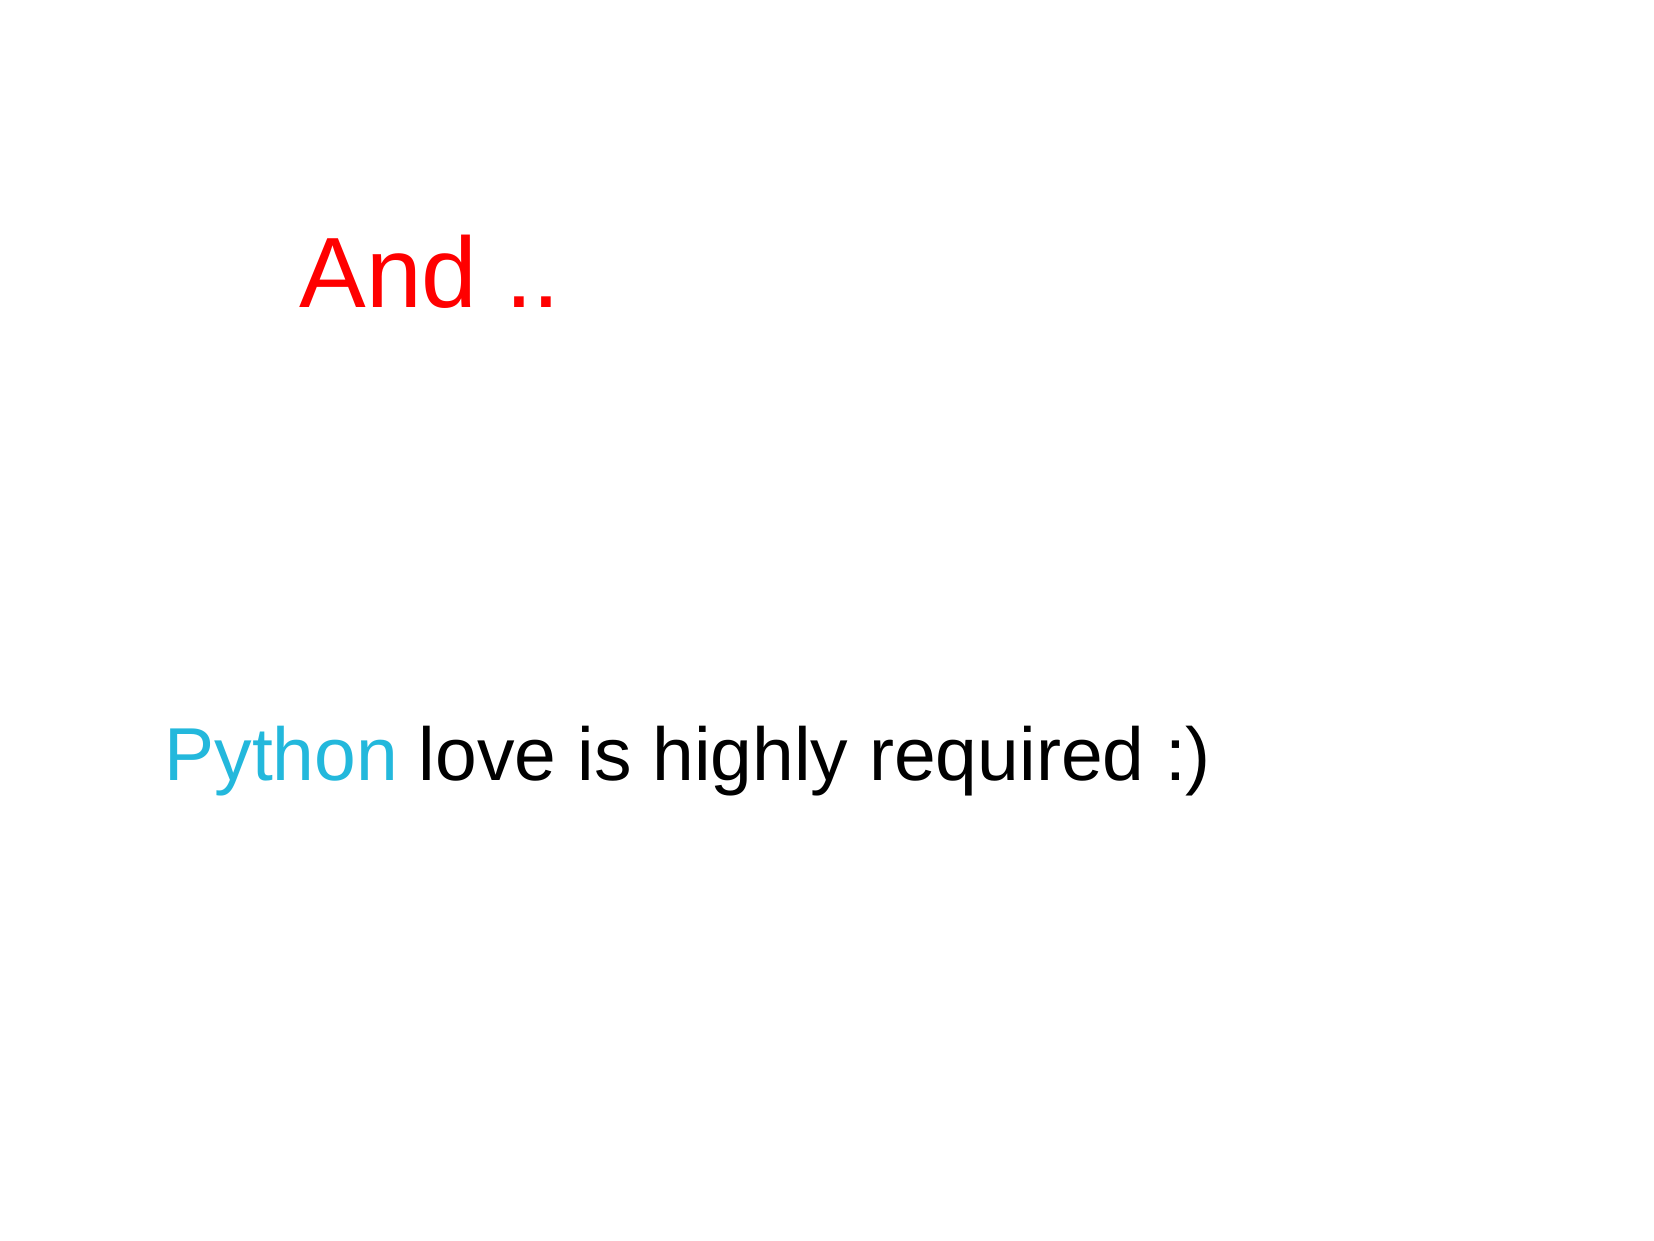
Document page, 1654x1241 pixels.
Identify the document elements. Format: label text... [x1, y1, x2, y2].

text_box And .. [285, 210, 576, 337]
text_box Python love is highly required :) [150, 705, 1248, 804]
